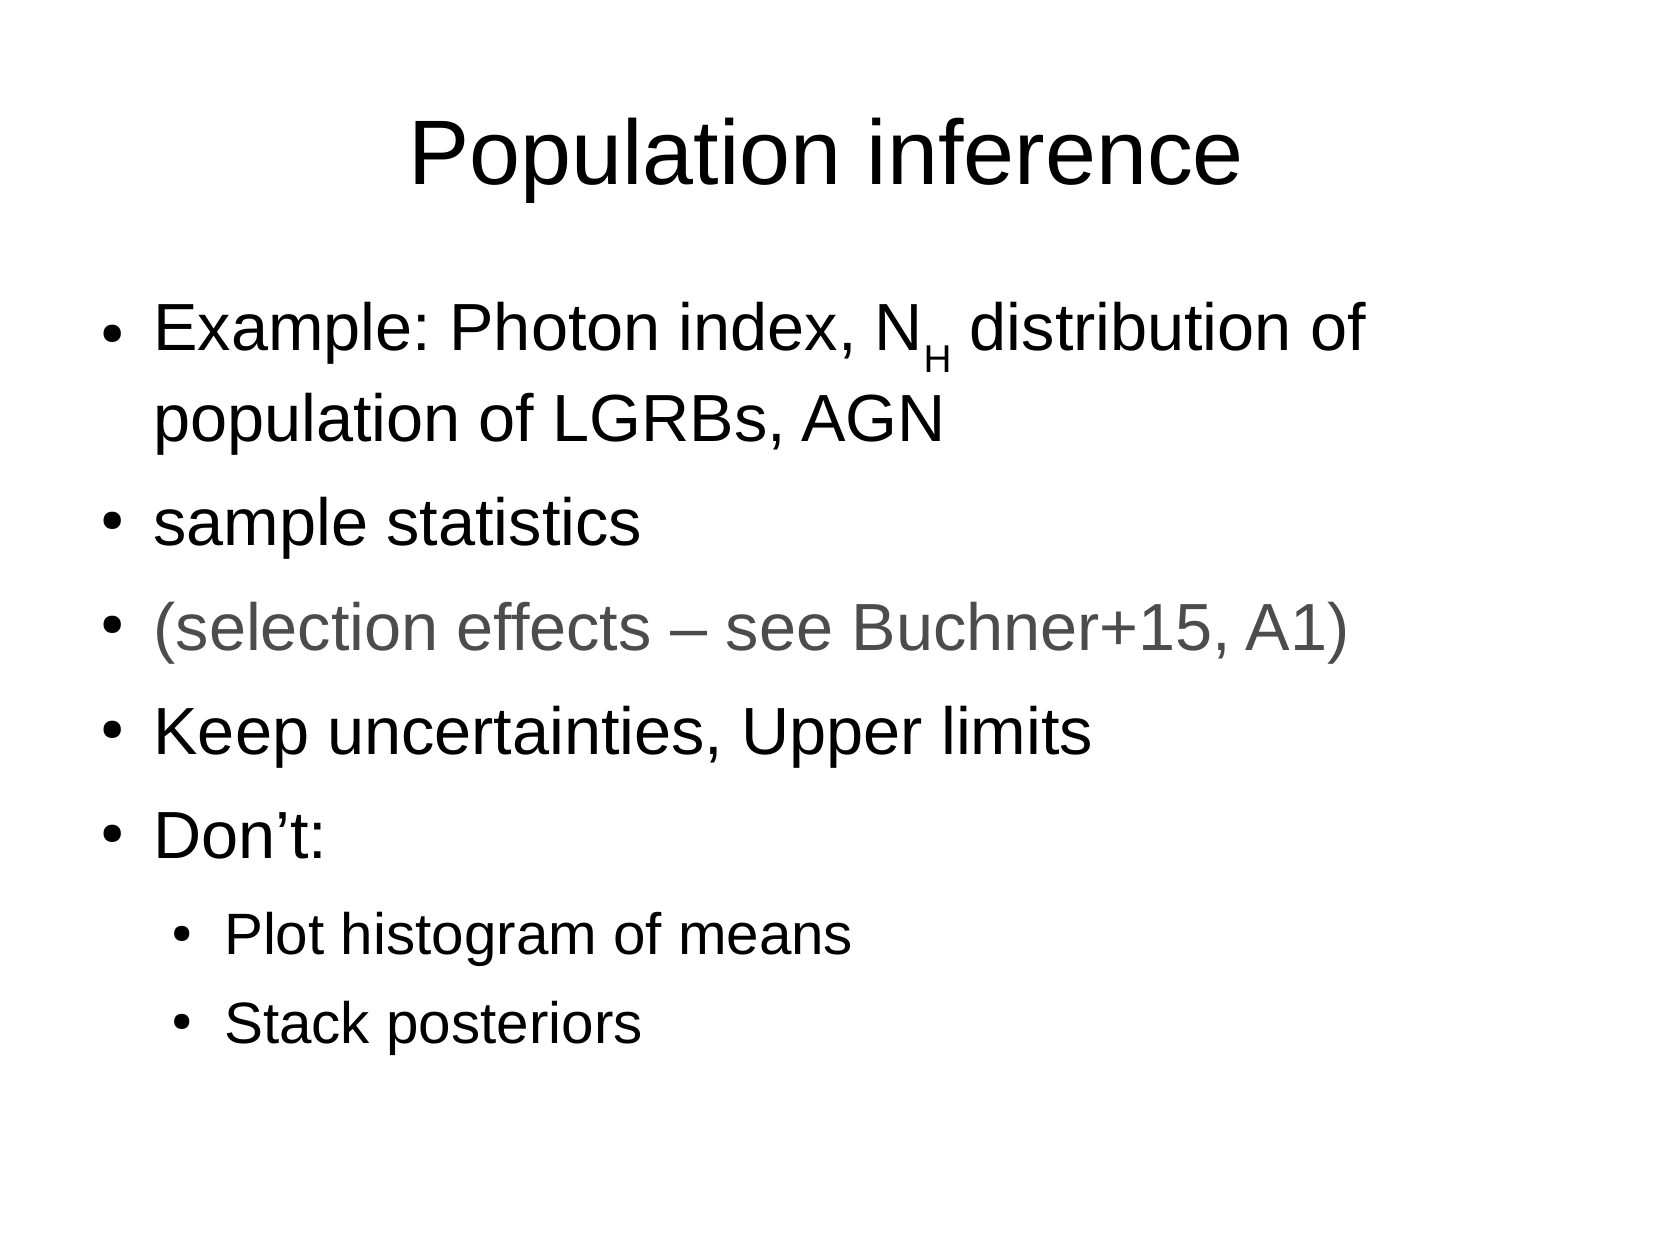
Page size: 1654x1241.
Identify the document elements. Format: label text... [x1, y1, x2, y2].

list Example: Photon index, NH distribution of population of LGRBs, AGN sample statistics (selection effects – see Buchner+15, A1) Keep uncertainties, Upper limits Don’t: Plot histogram of means Stack posteriors [82, 290, 1571, 1057]
title Population inference [82, 49, 1571, 257]
